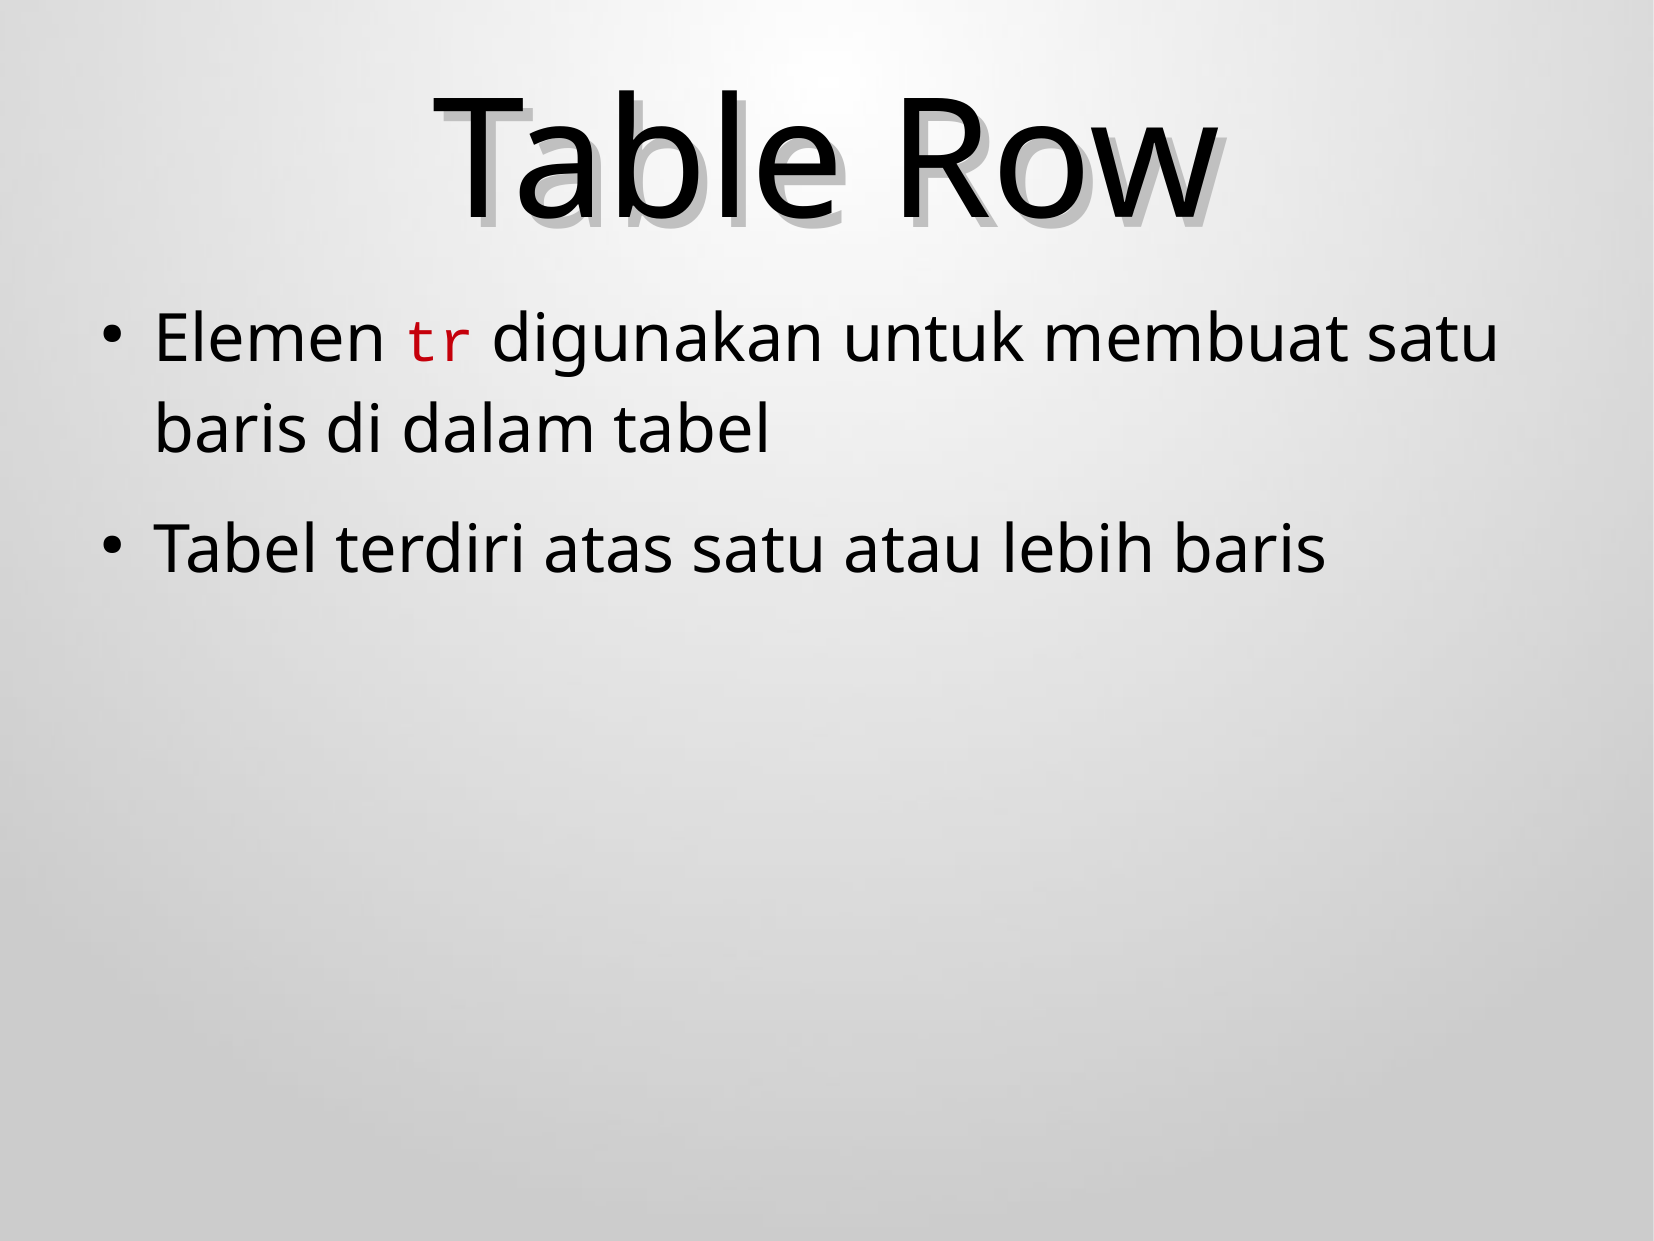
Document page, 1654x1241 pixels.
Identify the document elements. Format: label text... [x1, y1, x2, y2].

title Table Row [82, 52, 1571, 254]
picture [0, 0, 1654, 1241]
list Elemen tr digunakan untuk membuat satu baris di dalam tabel Tabel terdiri atas satu atau lebih baris [82, 290, 1571, 1109]
